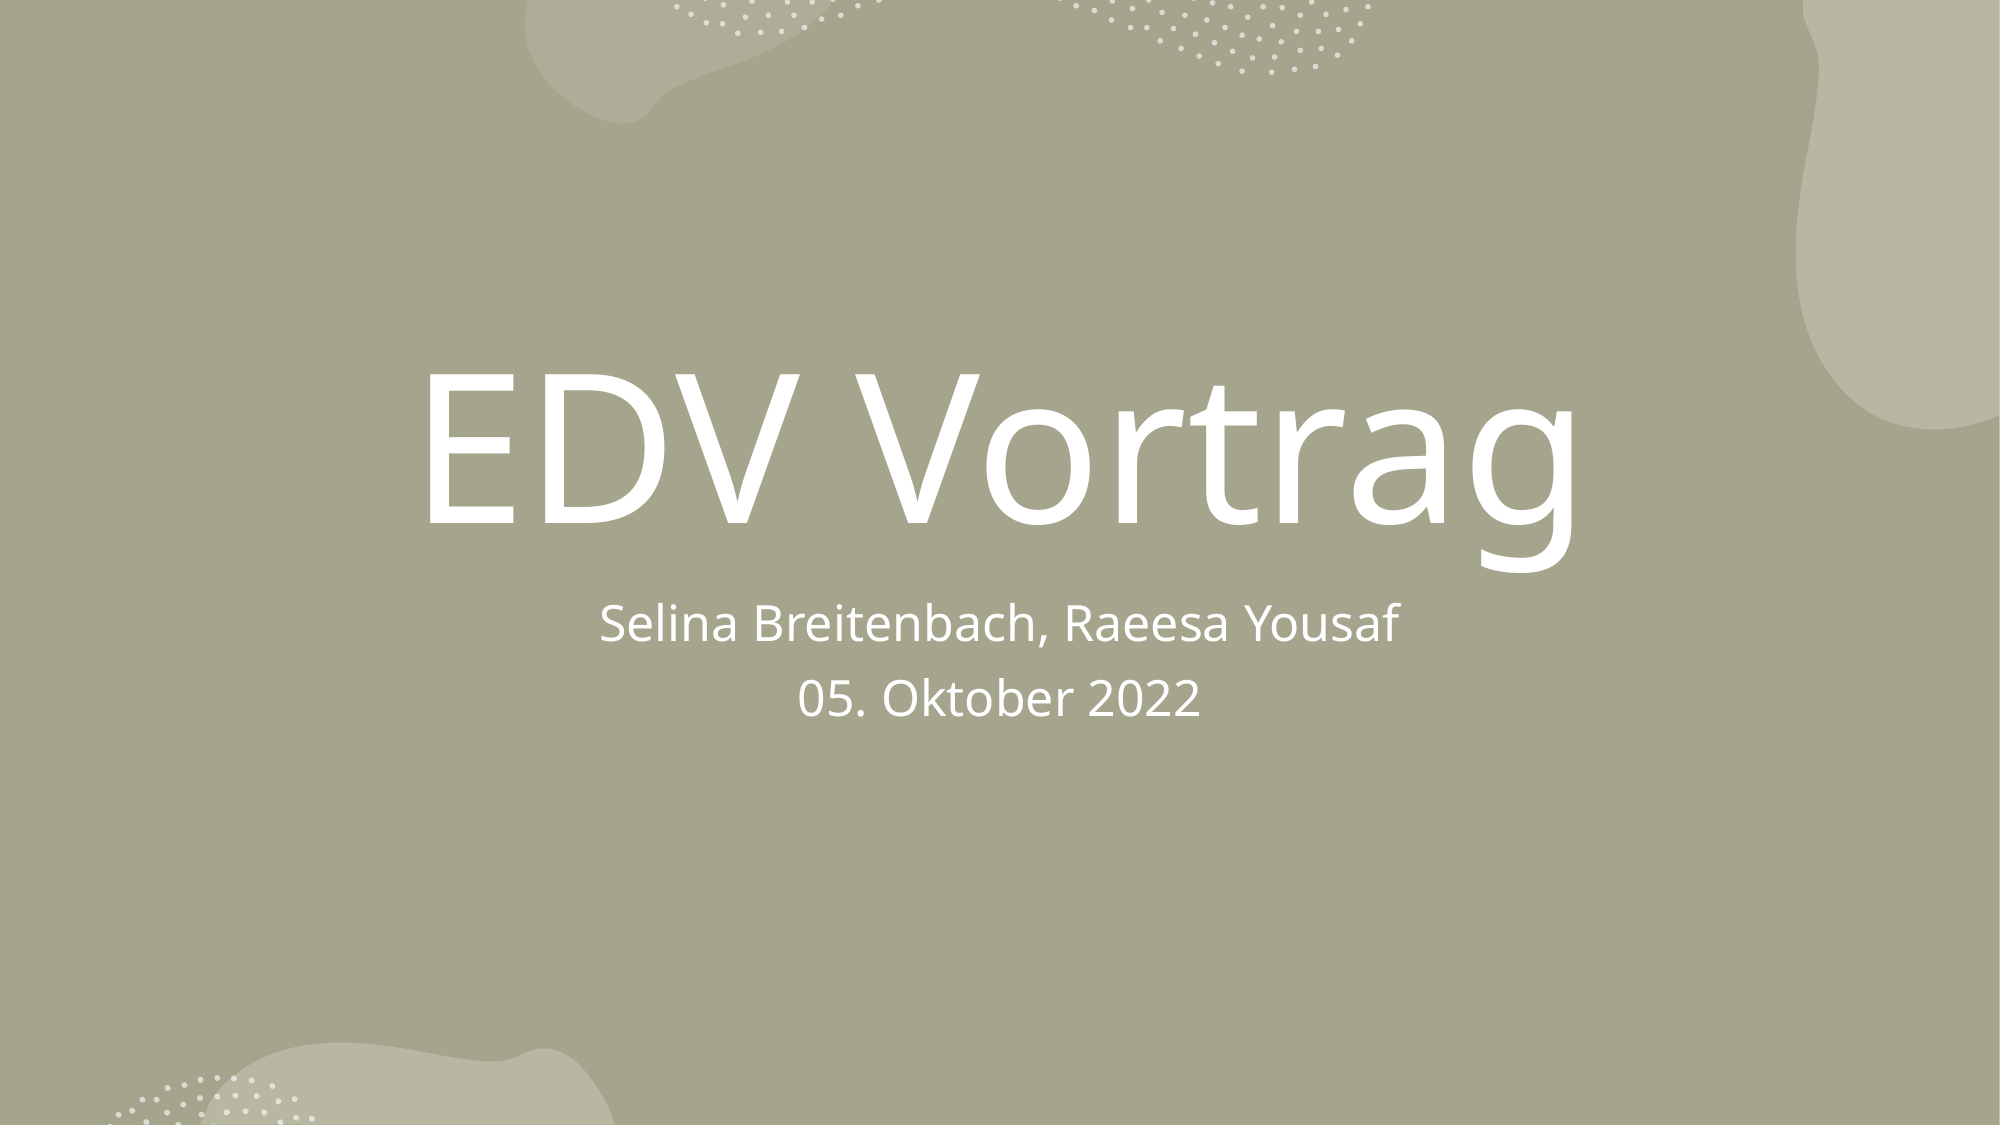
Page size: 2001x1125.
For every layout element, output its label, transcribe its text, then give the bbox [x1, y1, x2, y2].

title EDV Vortrag [249, 184, 1750, 576]
subtitle Selina Breitenbach, Raeesa Yousaf 05. Oktober 2022 [249, 590, 1750, 863]
